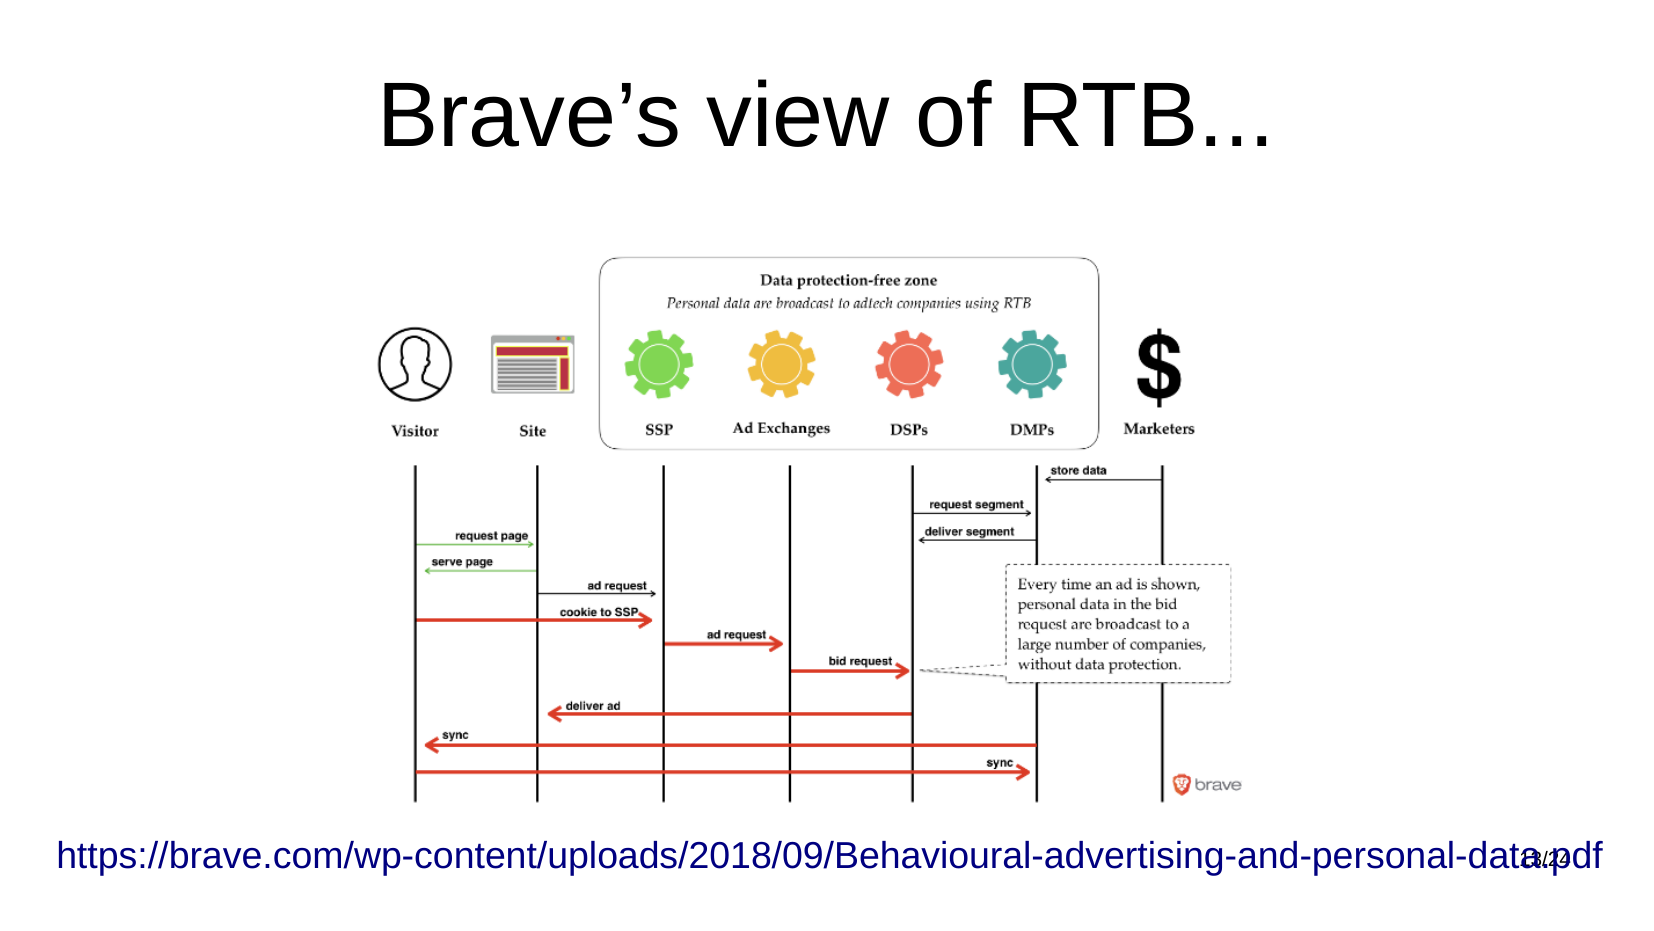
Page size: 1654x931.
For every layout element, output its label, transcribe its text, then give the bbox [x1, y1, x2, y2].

title Brave’s view of RTB... [82, 37, 1571, 193]
picture [330, 236, 1330, 826]
text_box https://brave.com/wp-content/uploads/2018/09/Behavioural-advertising-and-personal-data.pdf [41, 826, 1619, 884]
